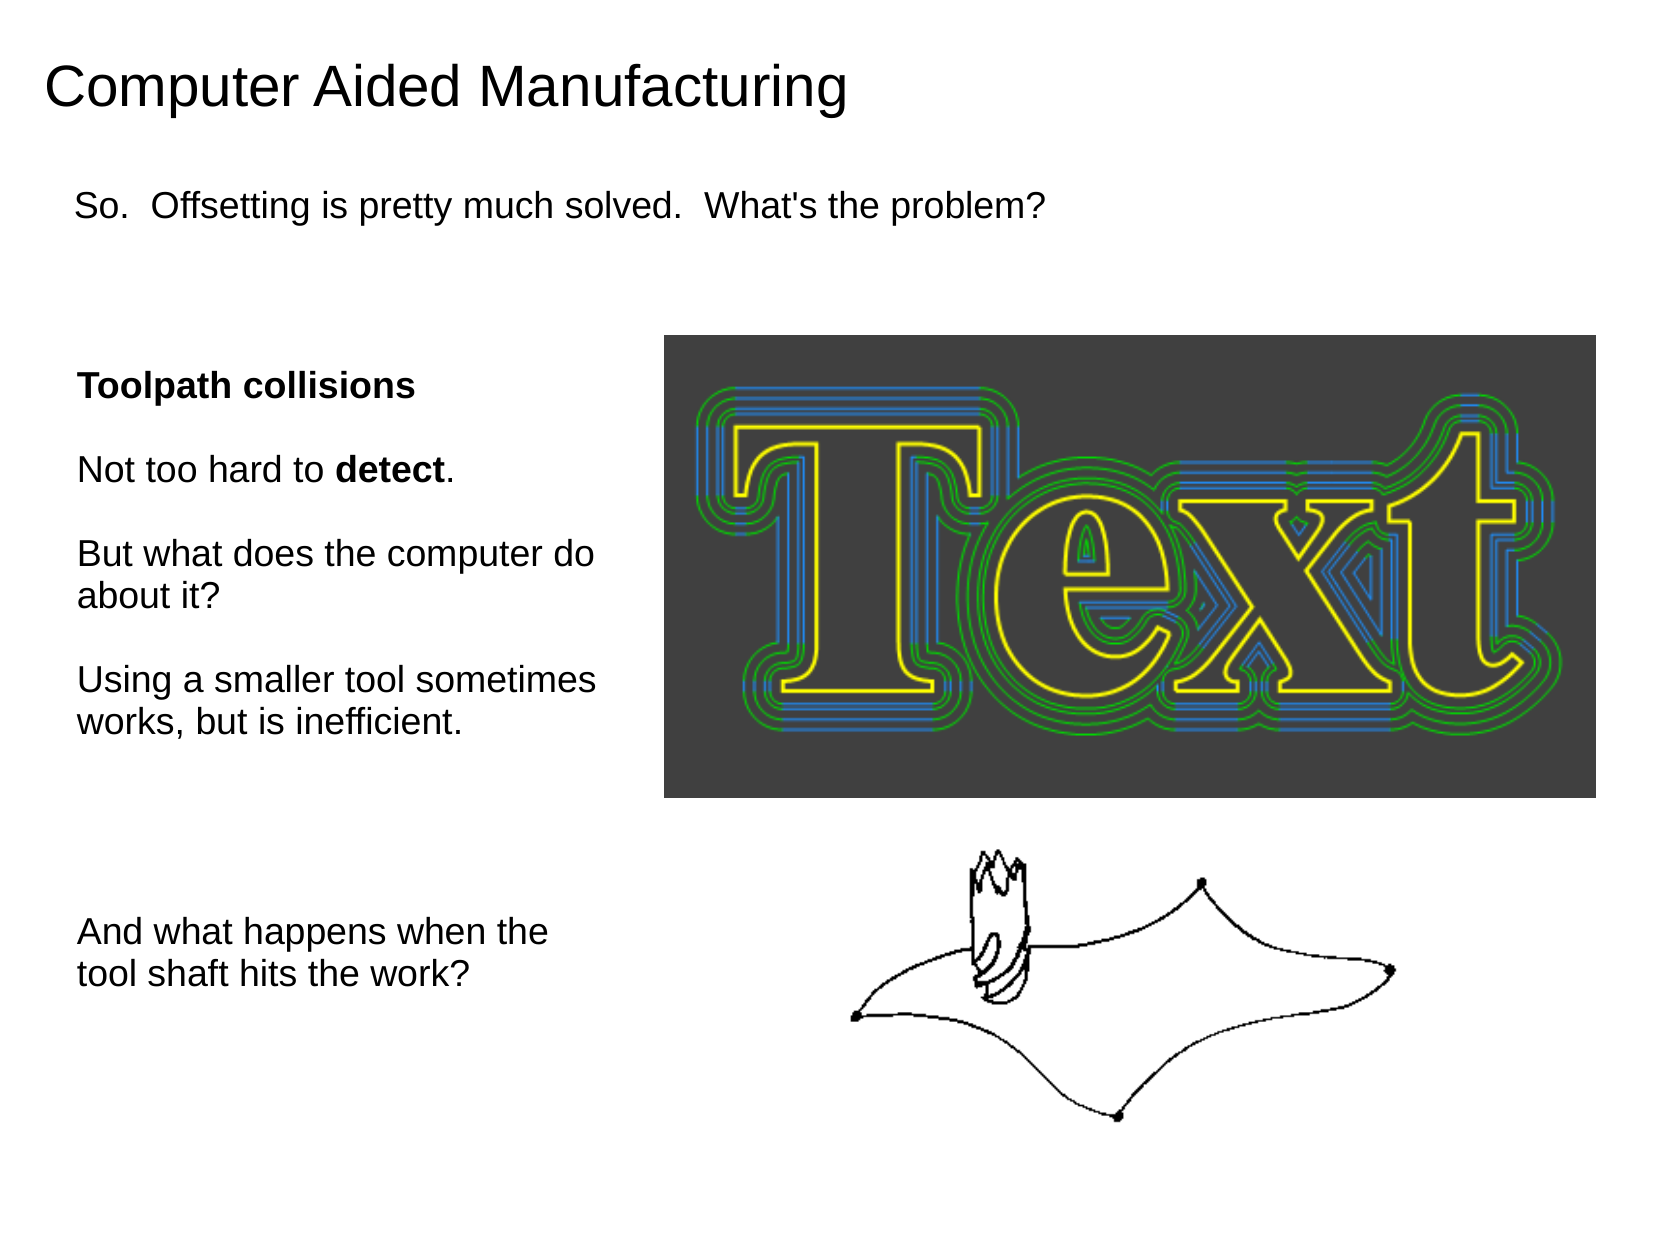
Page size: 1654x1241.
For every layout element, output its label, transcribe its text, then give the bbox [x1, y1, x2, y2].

text_box Toolpath collisions Not too hard to detect. But what does the computer do about it? Using a smaller tool sometimes works, but is inefficient. And what happens when the tool shaft hits the work? [59, 354, 621, 1077]
text_box So. Offsetting is pretty much solved. What's the problem? [59, 177, 1565, 241]
picture [664, 335, 1596, 798]
text_box Computer Aided Manufacturing [29, 46, 1625, 135]
picture [826, 834, 1426, 1152]
